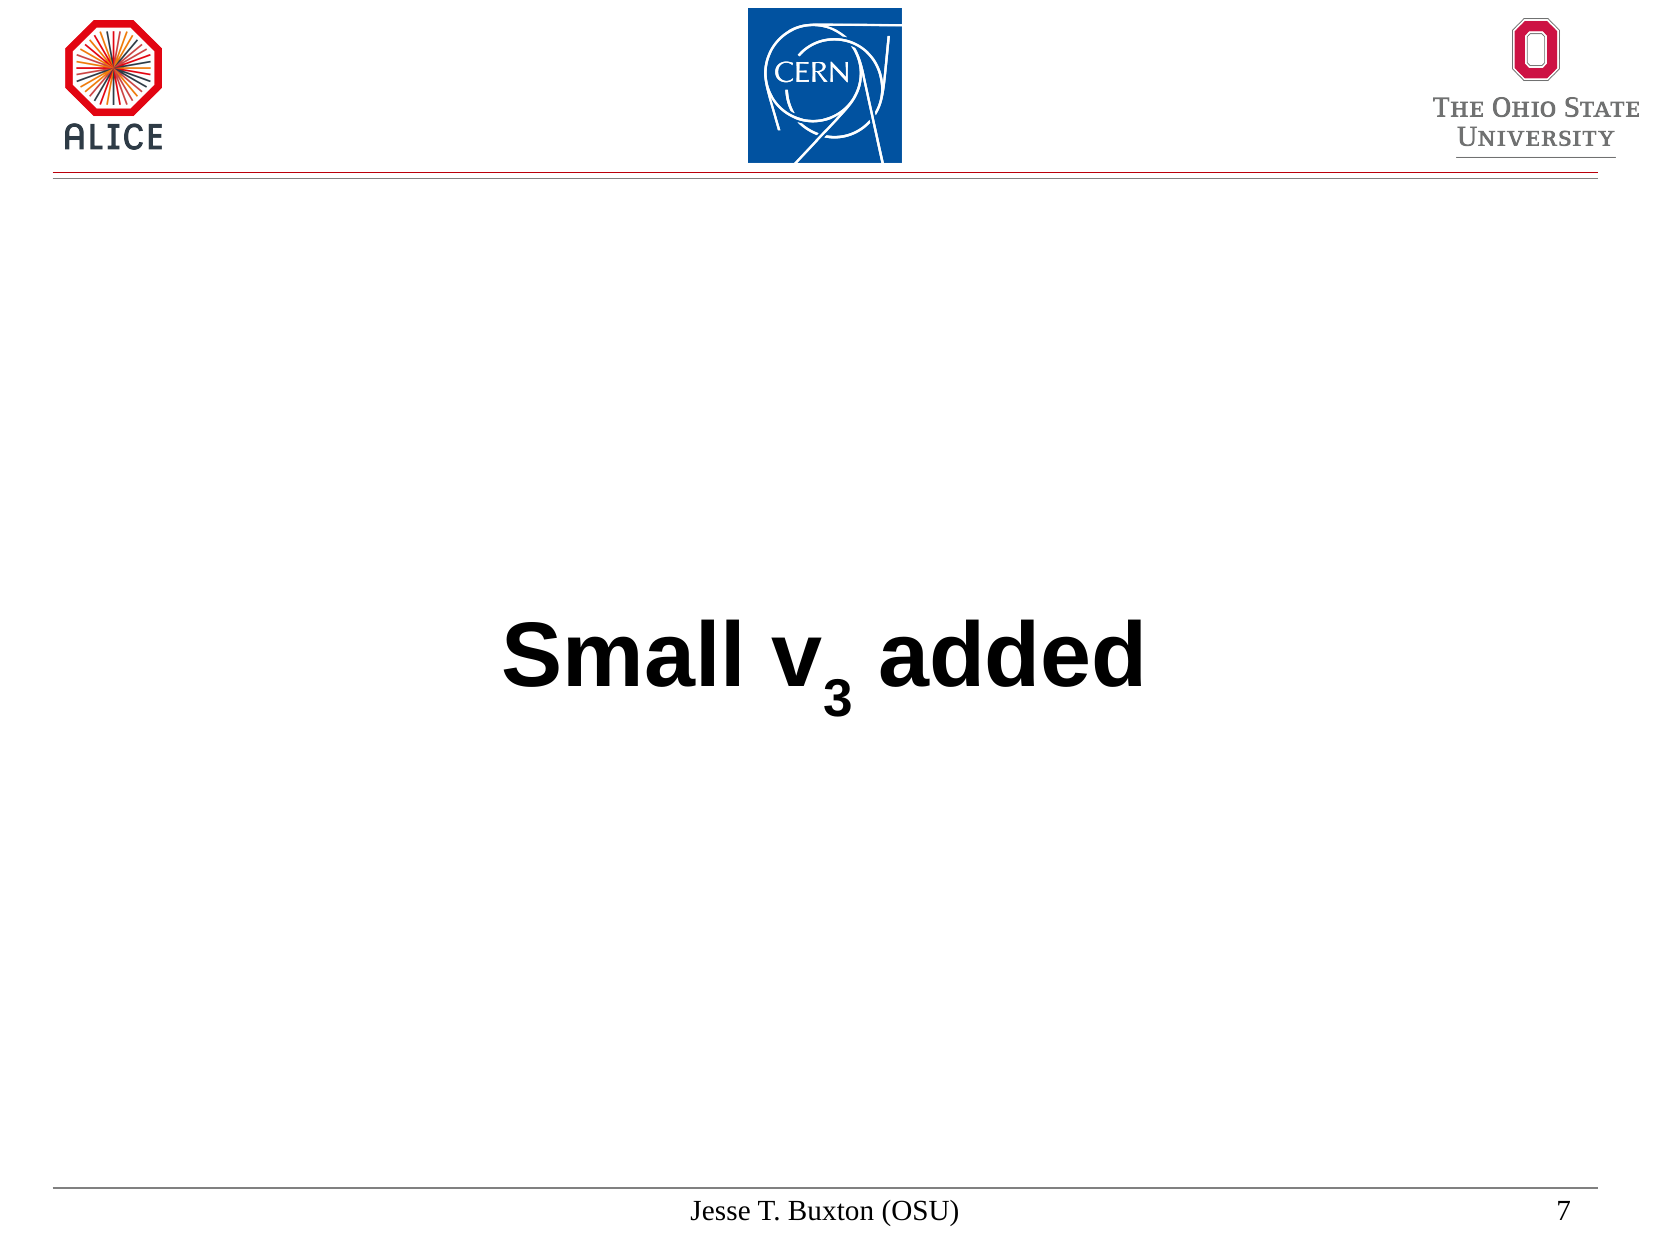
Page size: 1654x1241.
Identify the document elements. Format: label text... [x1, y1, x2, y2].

picture [748, 8, 902, 163]
title Small v3 added [137, 580, 1513, 751]
picture [65, 20, 162, 150]
picture [1430, 5, 1642, 171]
